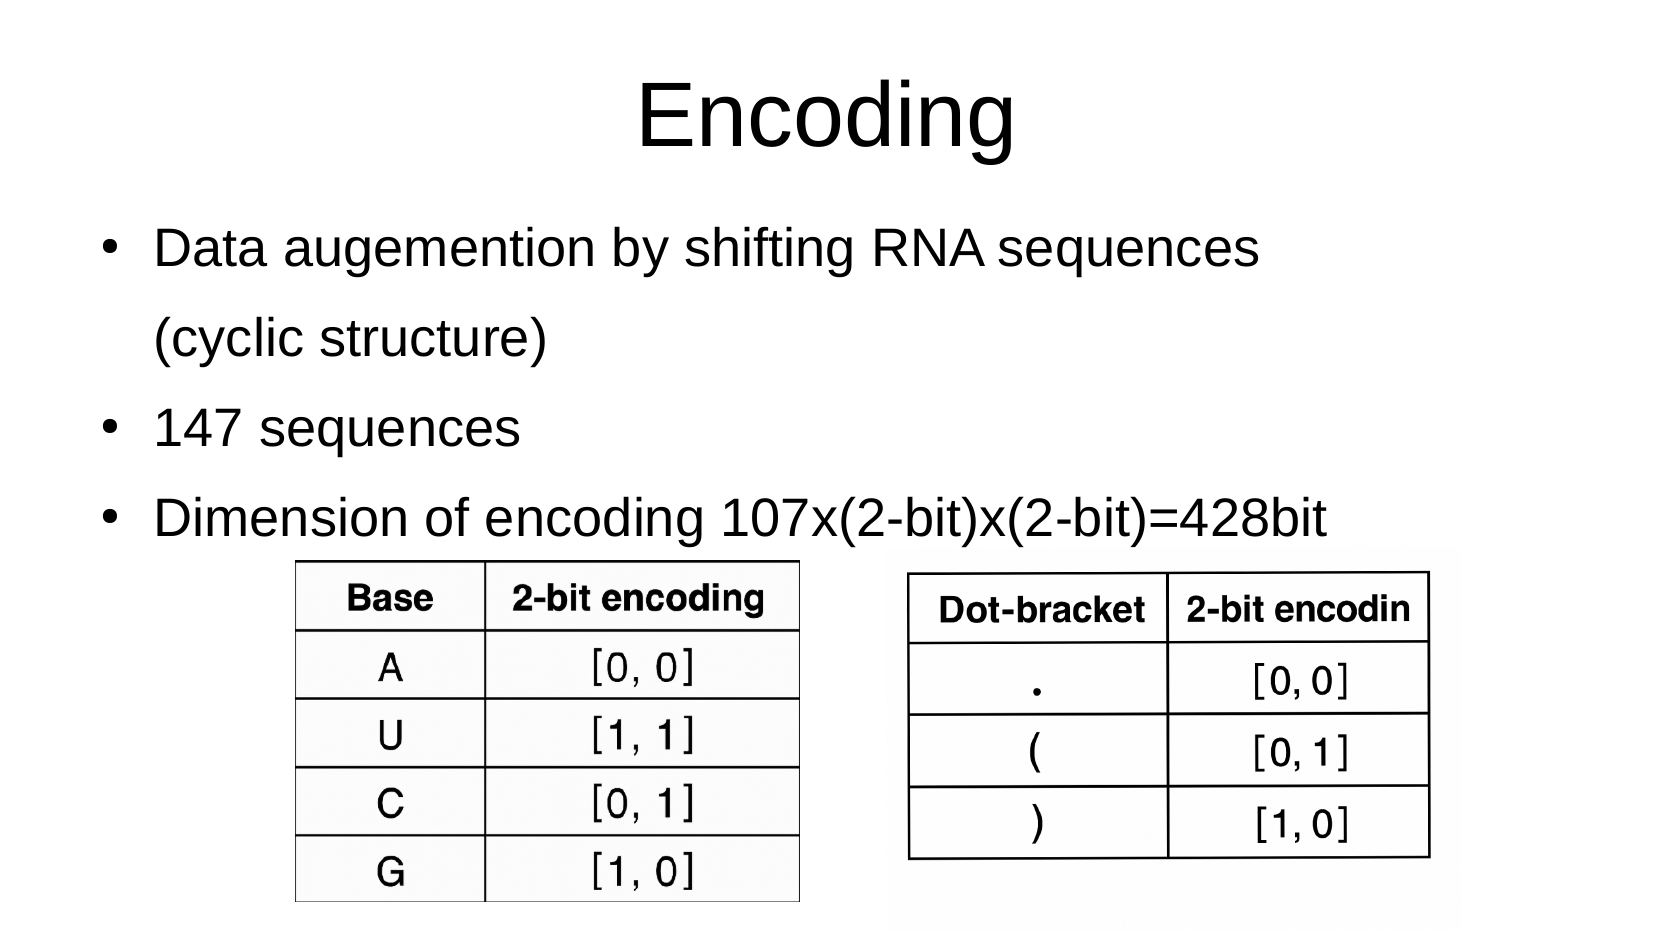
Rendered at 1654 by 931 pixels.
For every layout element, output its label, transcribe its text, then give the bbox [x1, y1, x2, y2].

title Encoding [82, 37, 1571, 193]
picture [885, 546, 1461, 931]
list Data augemention by shifting RNA sequences (cyclic structure) 147 sequences Dimension of encoding 107x(2-bit)x(2-bit)=428bit [82, 217, 1571, 758]
picture [295, 560, 800, 902]
